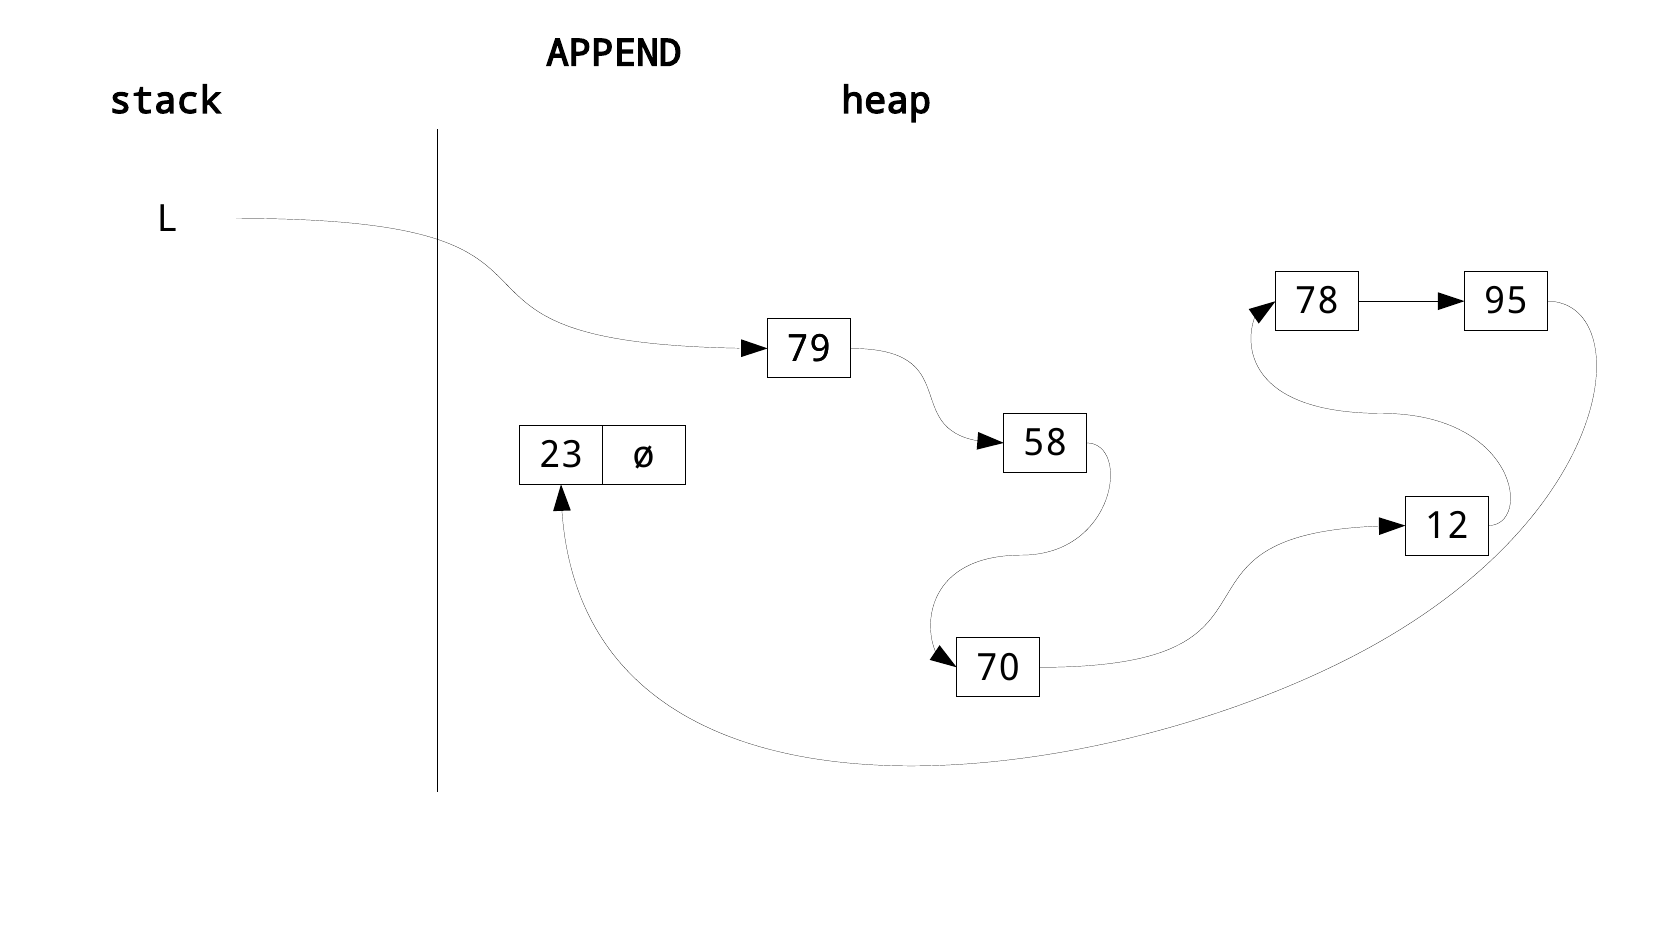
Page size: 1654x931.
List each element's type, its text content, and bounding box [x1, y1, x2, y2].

text_box APPEND [531, 23, 1028, 83]
text_box 23 [519, 425, 603, 485]
text_box ø [603, 425, 686, 485]
text_box 95 [1464, 271, 1548, 331]
text_box 70 [956, 637, 1040, 697]
text_box 79 [767, 318, 851, 378]
text_box 12 [1405, 496, 1489, 556]
text_box stack [94, 70, 308, 130]
text_box L [141, 188, 237, 248]
text_box 58 [1003, 413, 1087, 473]
text_box heap [826, 70, 1040, 130]
text_box 78 [1275, 271, 1359, 331]
